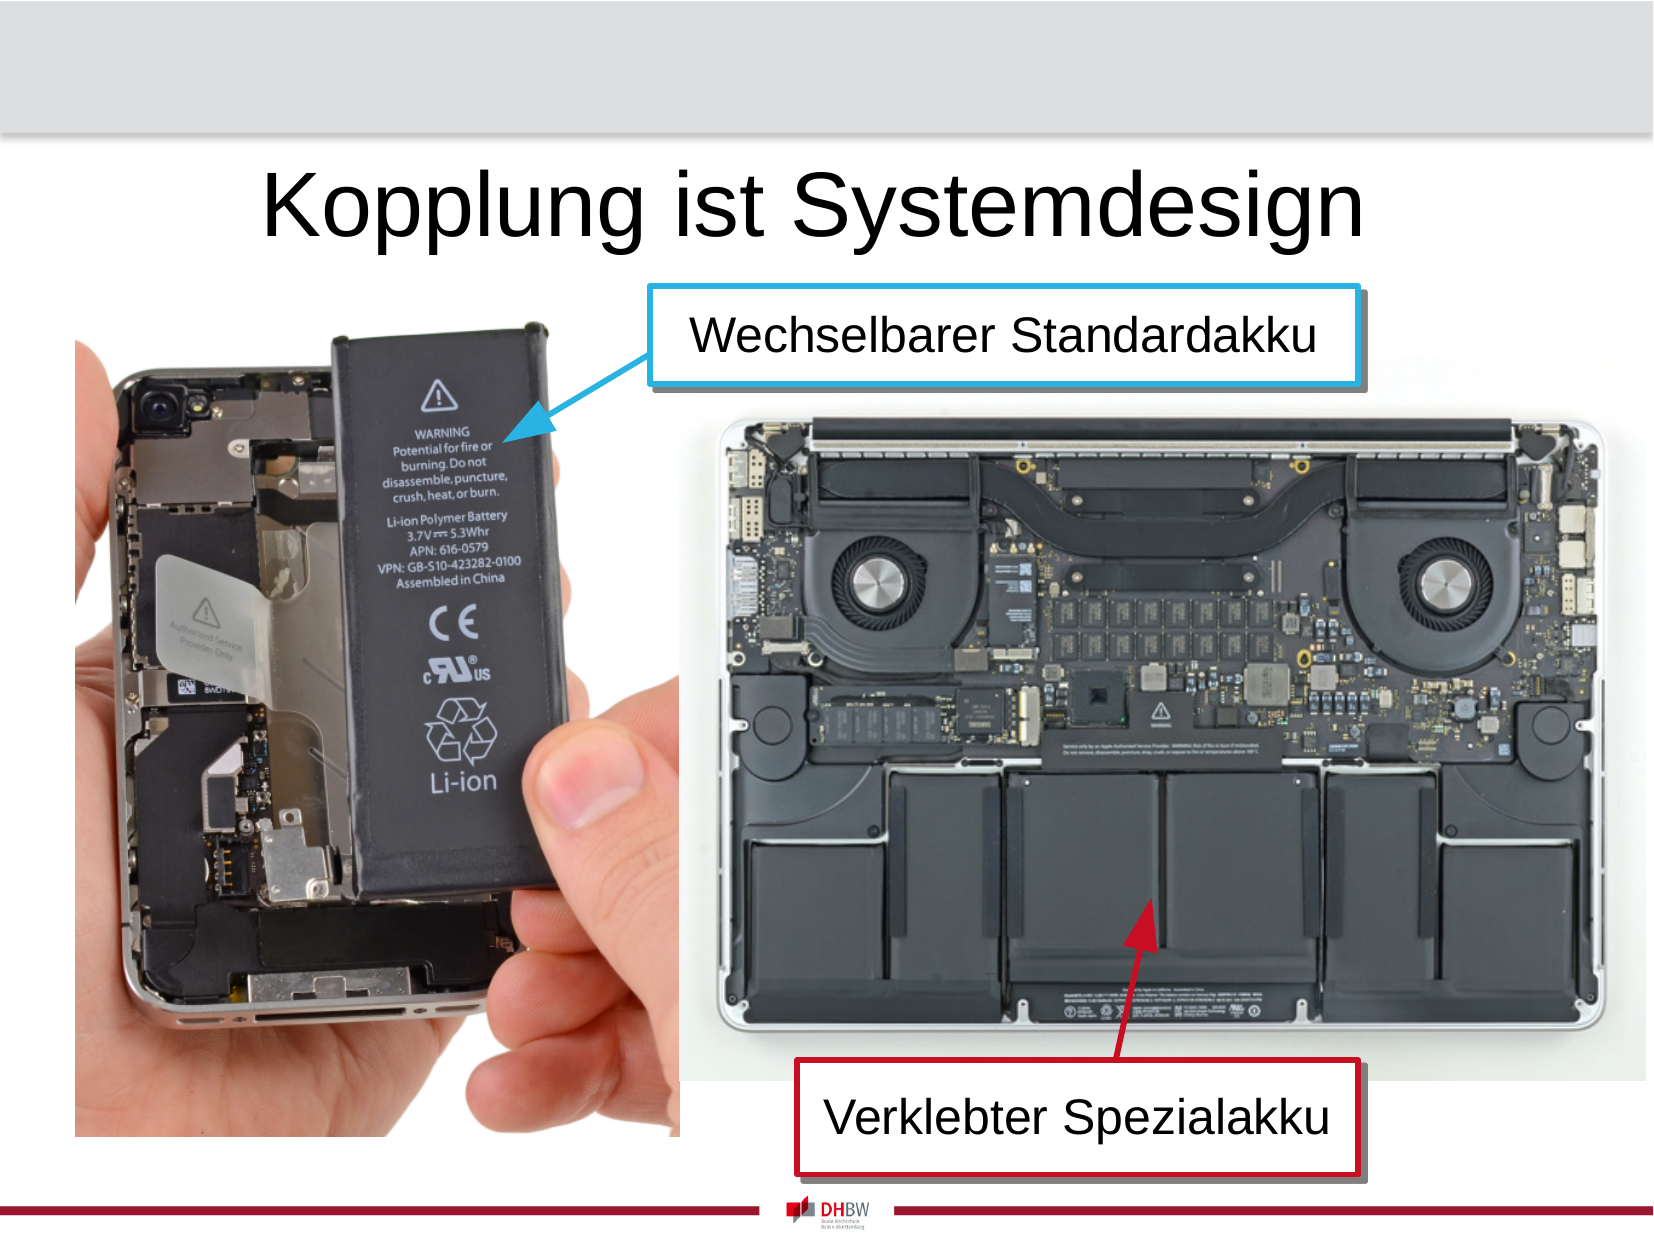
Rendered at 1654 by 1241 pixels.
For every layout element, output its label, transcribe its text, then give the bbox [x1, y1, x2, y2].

picture [0, 1, 1654, 1237]
title Kopplung ist Systemdesign [82, 49, 1571, 257]
text_box Verklebter Spezialakku [797, 1060, 1359, 1175]
text_box Wechselbarer Standardakku [649, 286, 1359, 384]
